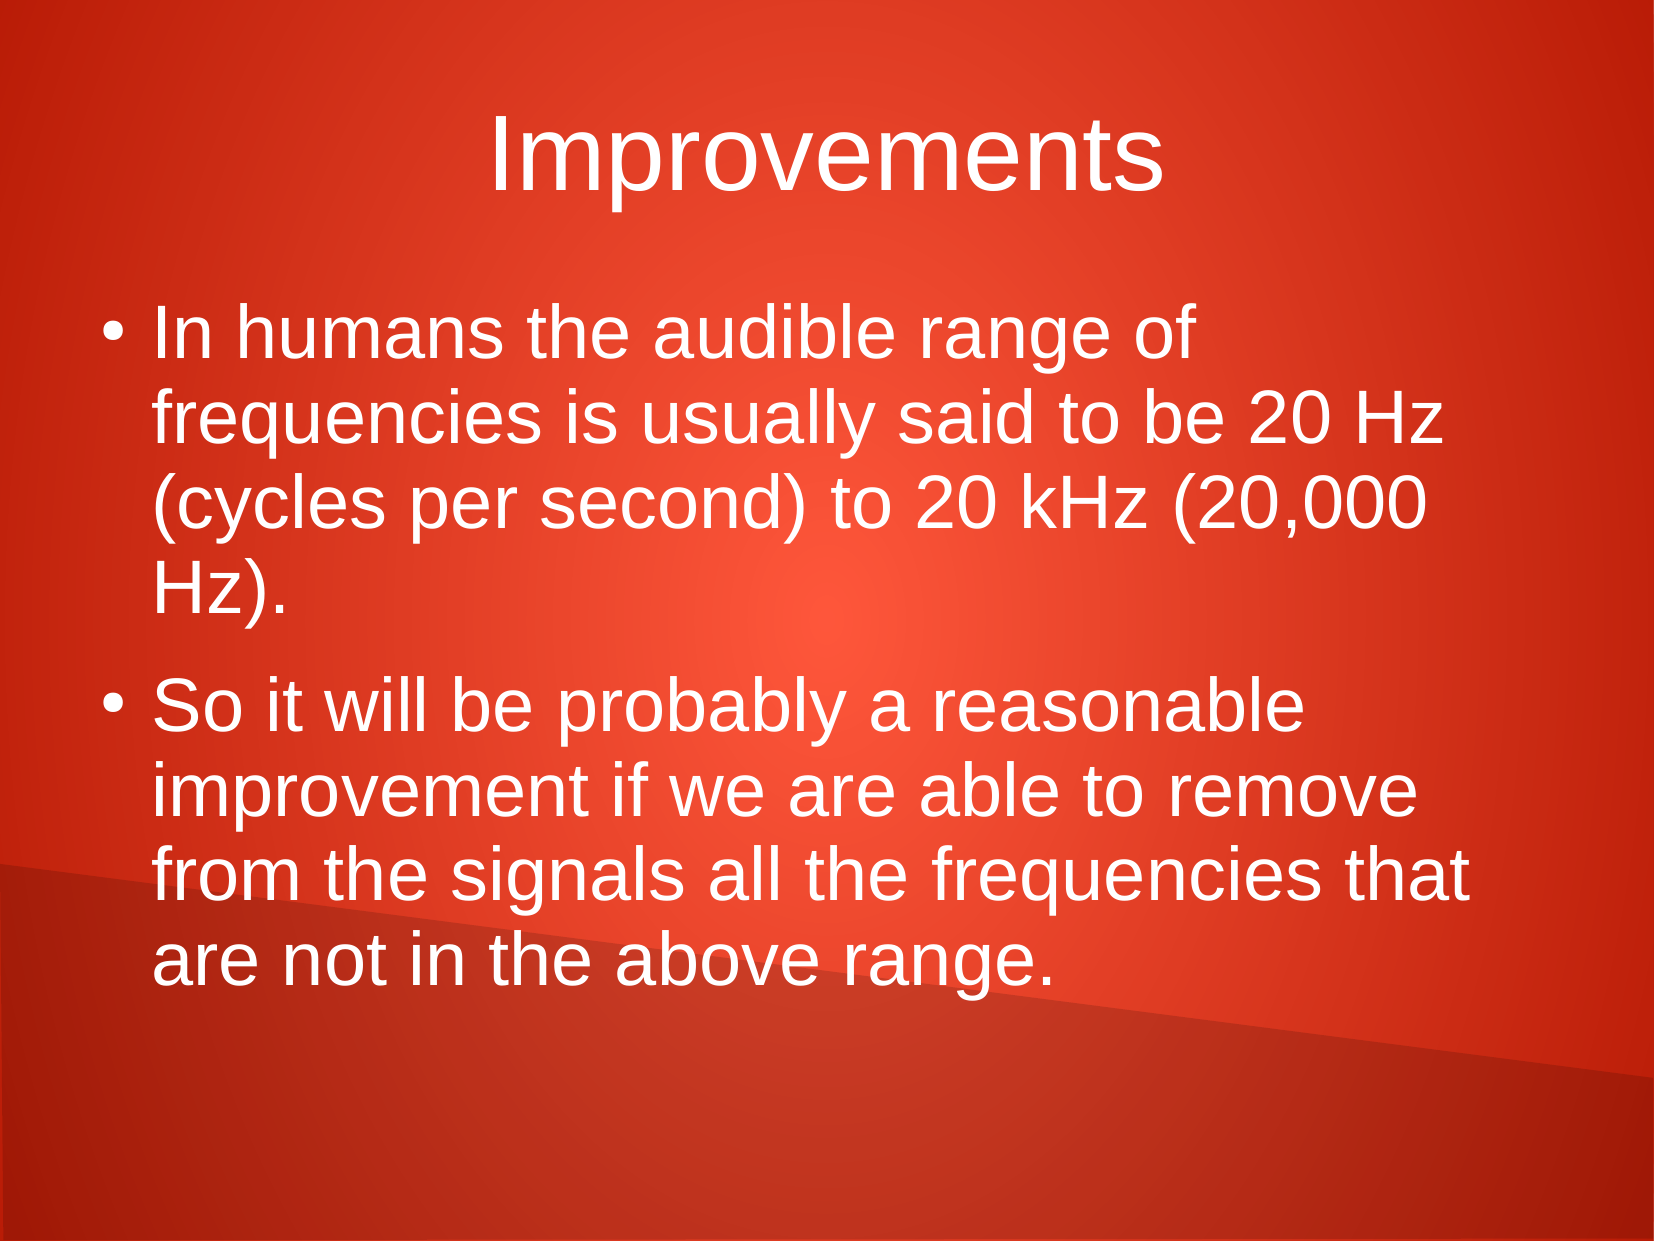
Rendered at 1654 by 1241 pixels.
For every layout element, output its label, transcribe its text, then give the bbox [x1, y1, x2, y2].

title Improvements [82, 49, 1571, 257]
list In humans the audible range of frequencies is usually said to be 20 Hz (cycles per second) to 20 kHz (20,000 Hz). So it will be probably a reasonable improvement if we are able to remove from the signals all the frequencies that are not in the above range. [82, 290, 1571, 1010]
